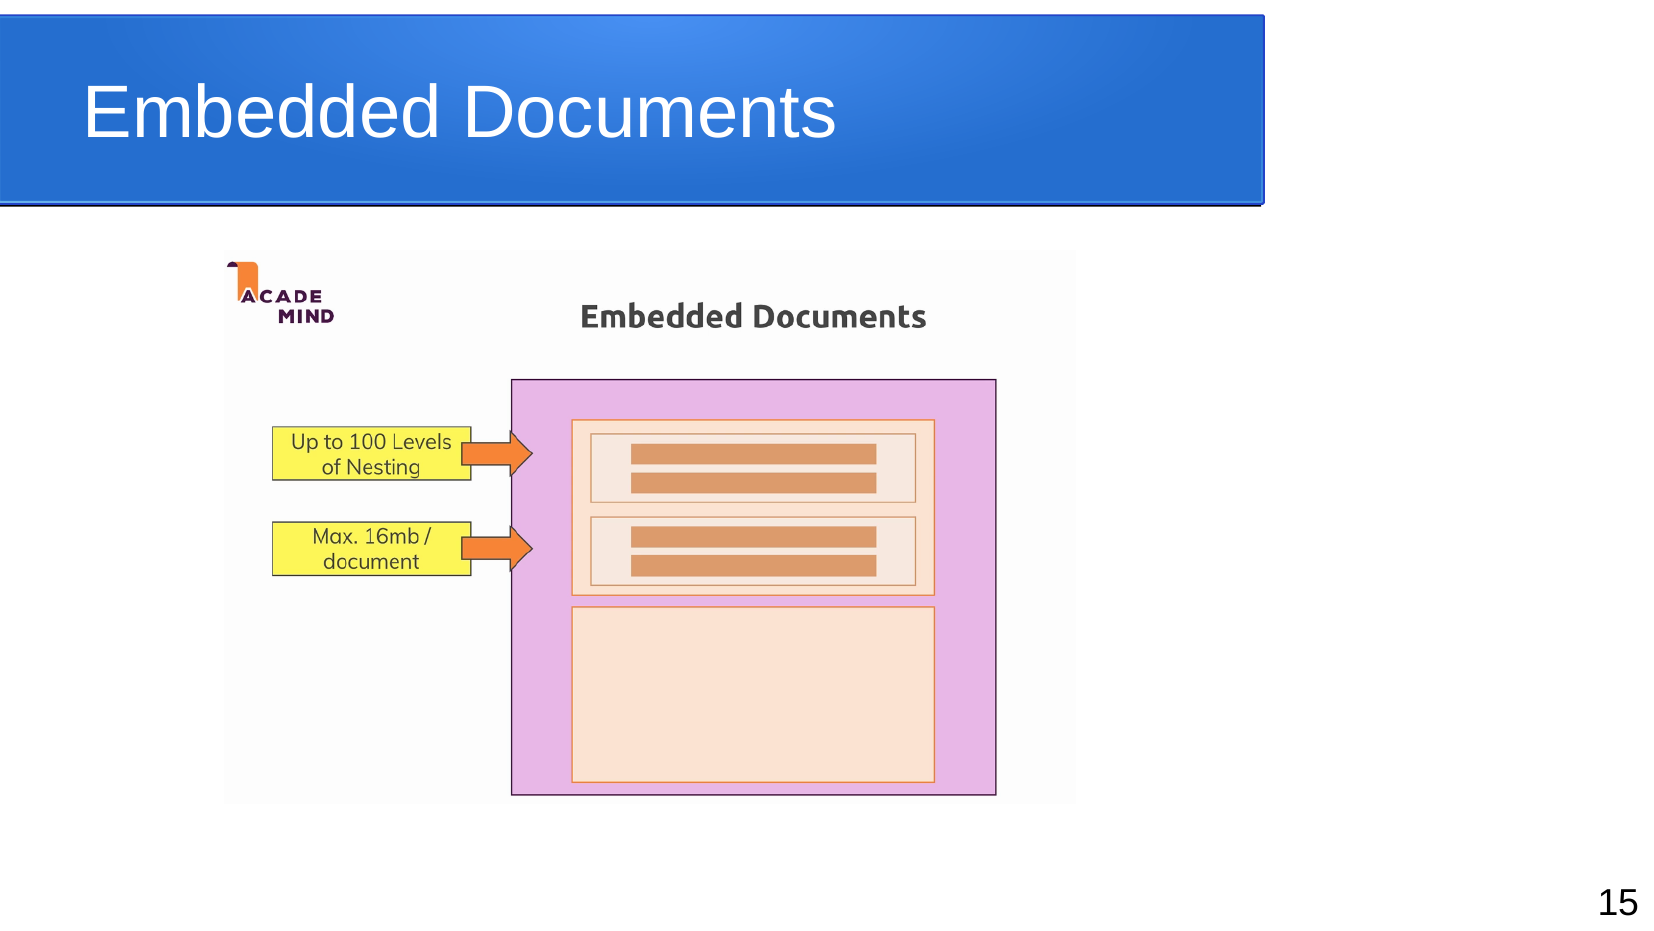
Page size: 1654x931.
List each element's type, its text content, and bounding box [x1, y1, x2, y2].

picture [224, 250, 1076, 804]
text_box 15 [1582, 874, 1654, 931]
title Embedded Documents [82, 35, 1235, 189]
